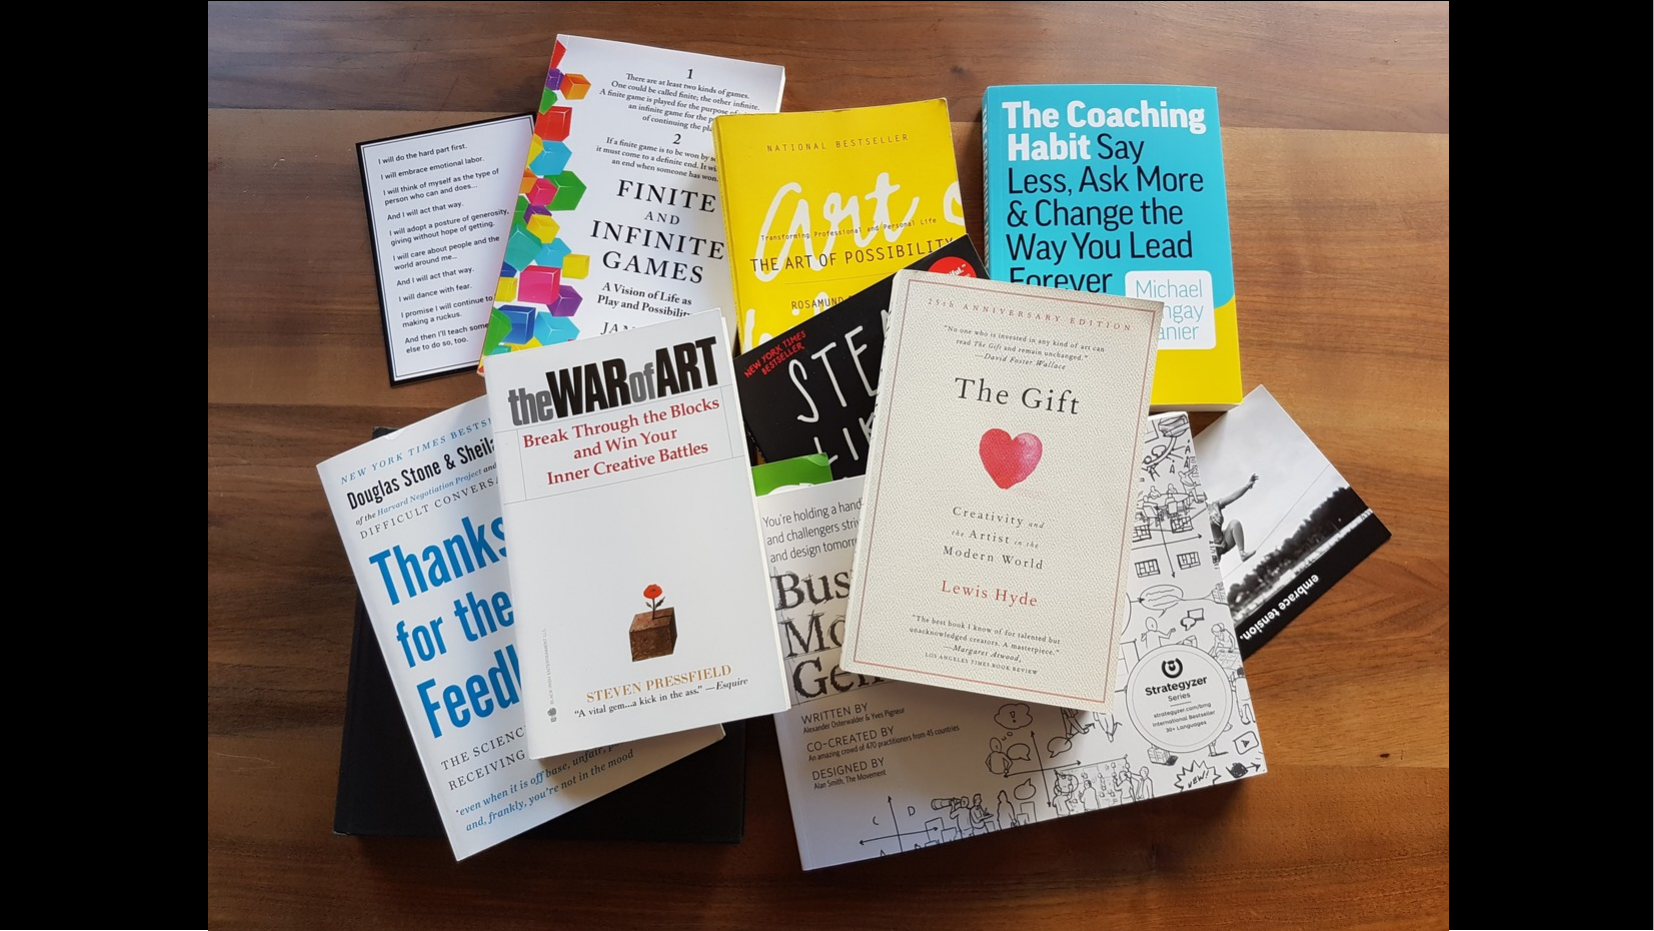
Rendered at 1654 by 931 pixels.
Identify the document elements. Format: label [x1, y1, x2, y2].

picture [208, 1, 1449, 931]
